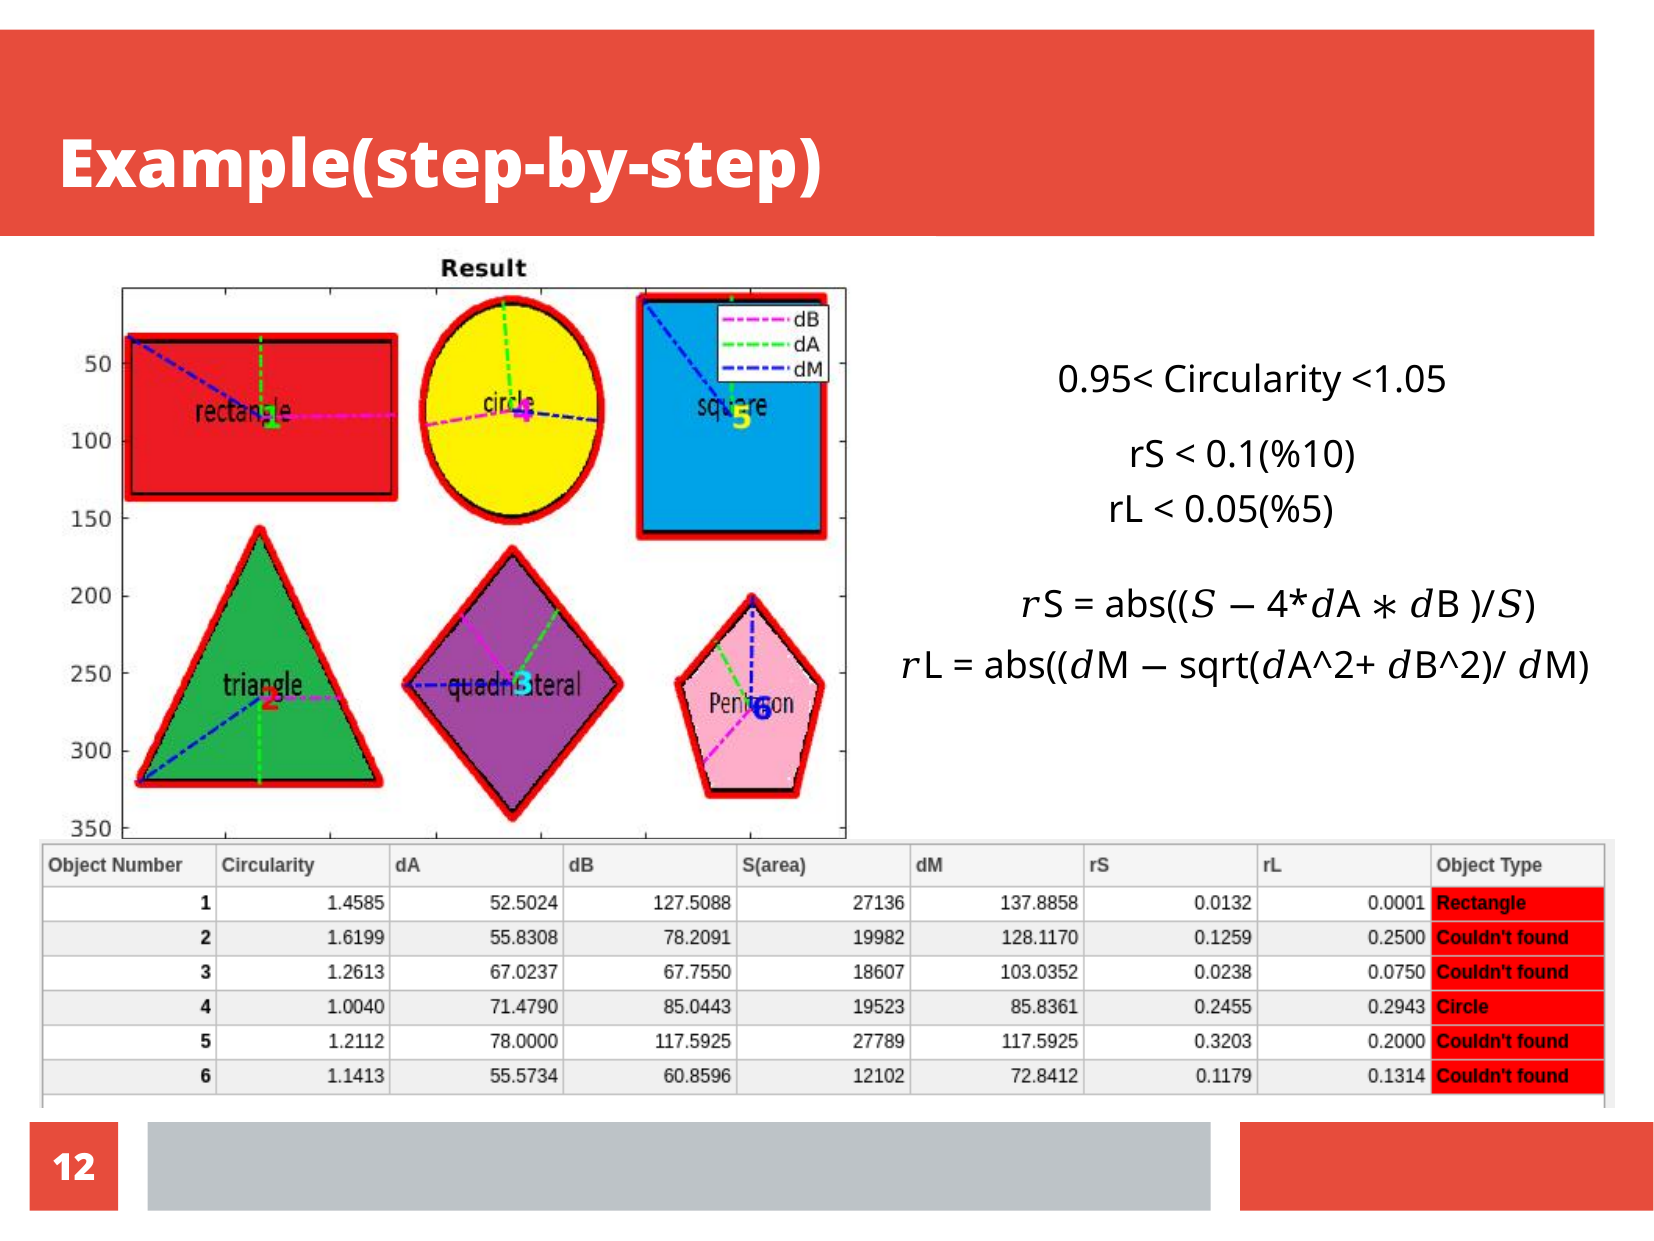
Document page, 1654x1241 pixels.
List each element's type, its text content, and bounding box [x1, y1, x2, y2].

text_box rL < 0.05(%5) [1083, 475, 1399, 536]
picture [0, 236, 1615, 1108]
text_box rS < 0.1(%10) [900, 420, 1576, 481]
title Example(step-by-step) [59, 59, 1595, 207]
text_box 0.95< Circularity <1.05 [930, 345, 1576, 404]
text_box 𝑟S = abs((𝑆 − 4*𝑑A ∗ 𝑑B )/𝑆) [1005, 570, 1576, 631]
text_box 𝑟L = abs((𝑑M − sqrt(𝑑A^2+ 𝑑B^2)/ 𝑑M) [885, 631, 1654, 691]
